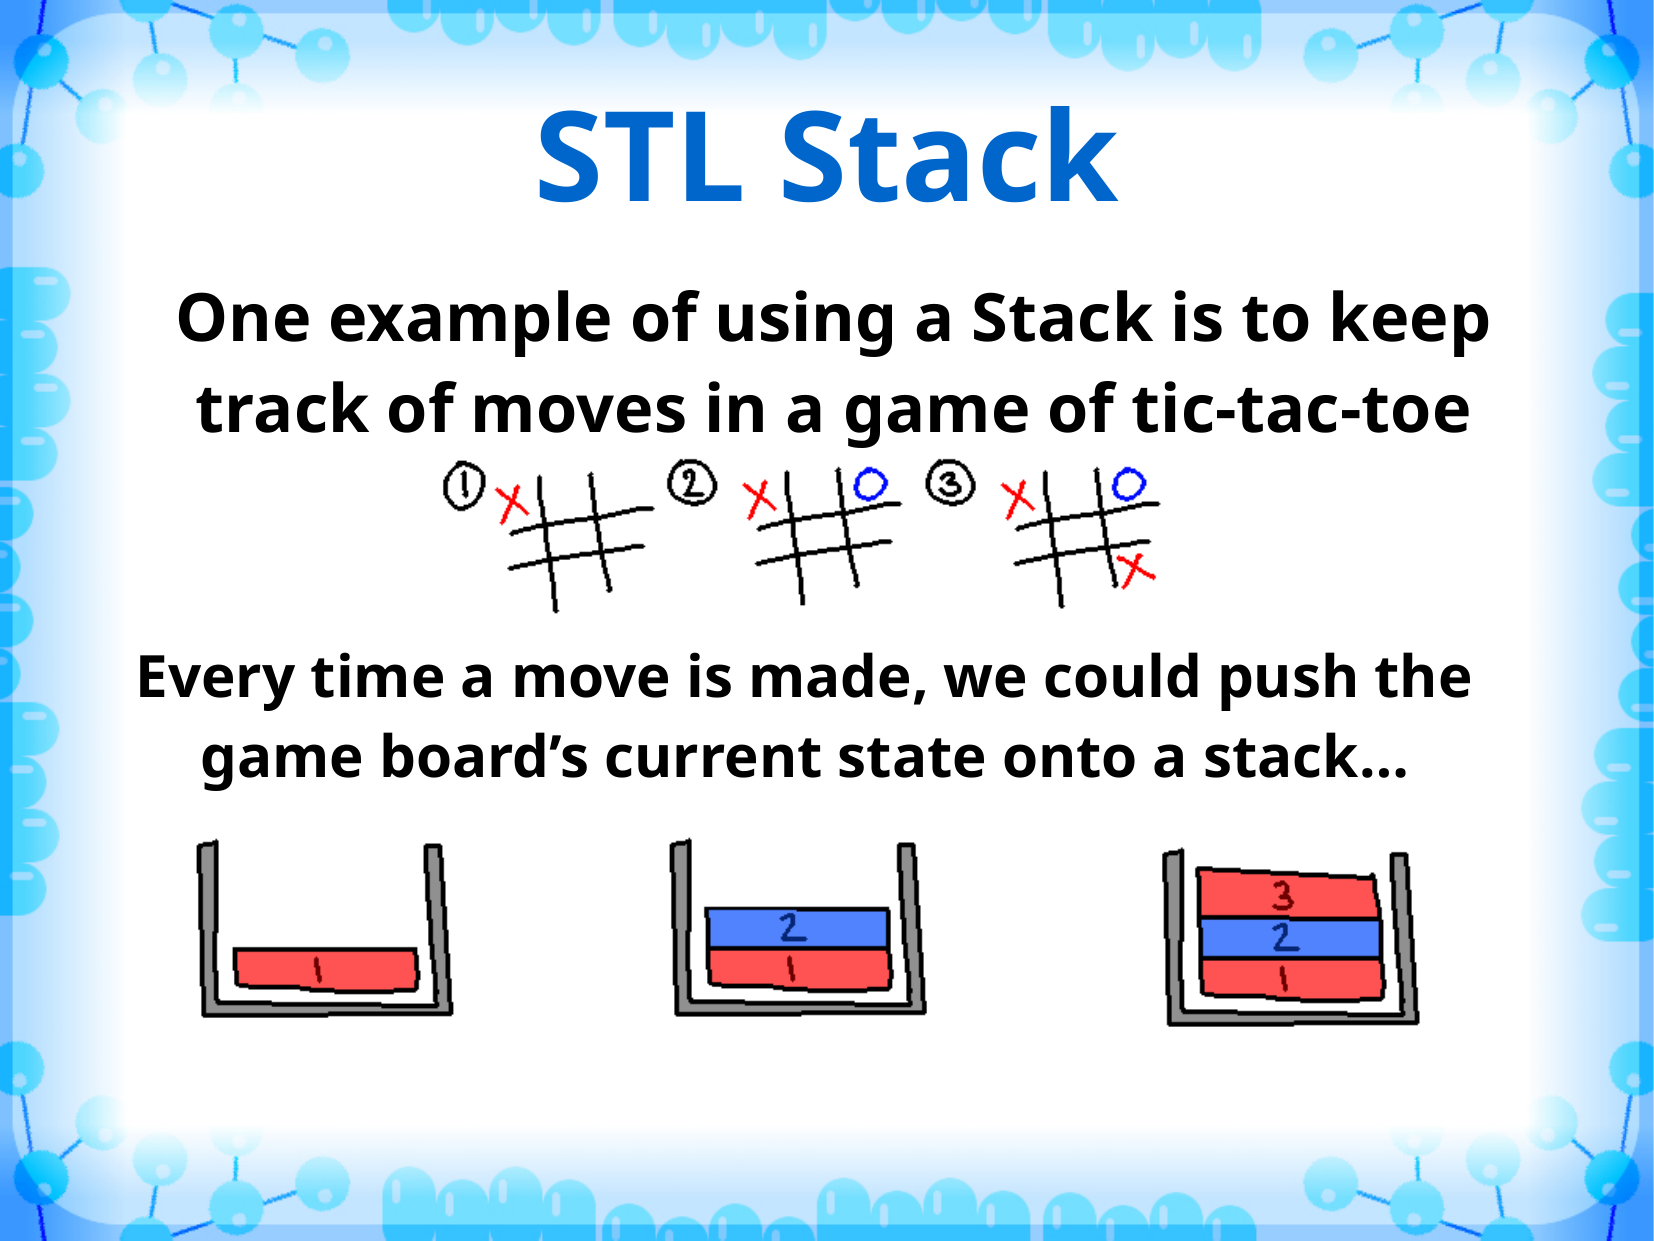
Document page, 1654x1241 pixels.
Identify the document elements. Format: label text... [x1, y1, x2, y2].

picture [0, 0, 1654, 1241]
text_box One example of using a Stack is to keep track of moves in a game of tic-tac-toe [135, 270, 1534, 447]
text_box Every time a move is made, we could push the game board’s current state onto a stack… [105, 635, 1504, 813]
title STL Stack [82, 49, 1571, 257]
